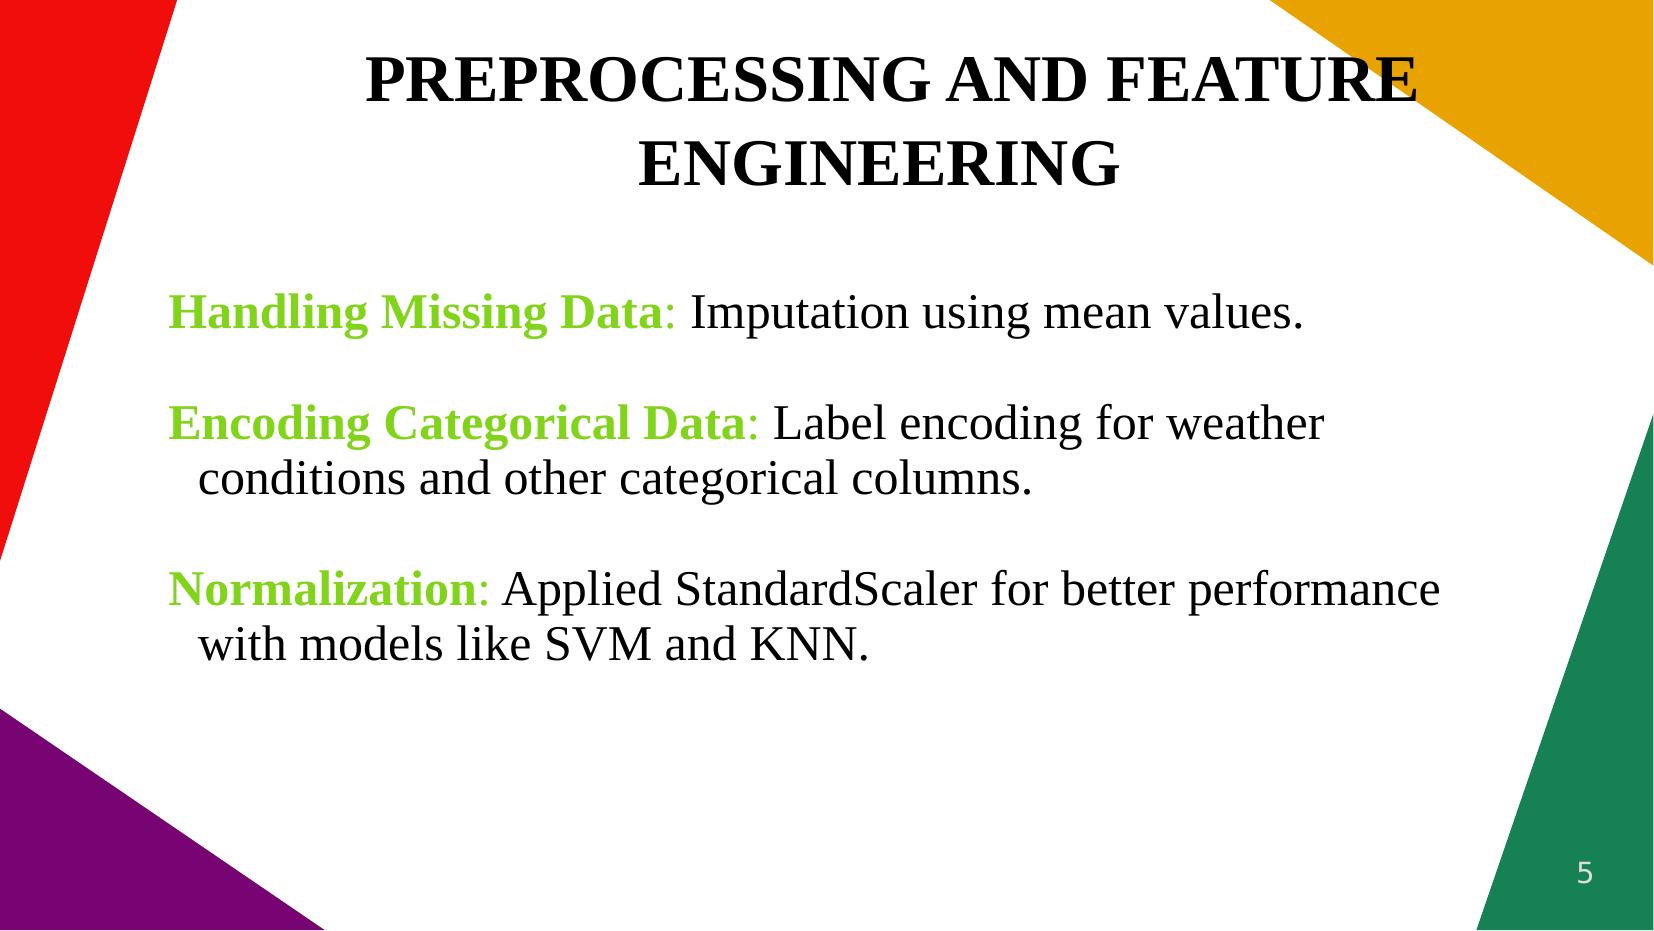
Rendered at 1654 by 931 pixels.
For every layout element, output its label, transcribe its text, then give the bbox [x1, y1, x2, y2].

list Handling Missing Data: Imputation using mean values. Encoding Categorical Data: Label encoding for weather conditions and other categorical columns. Normalization: Applied StandardScaler for better performance with models like SVM and KNN. [124, 206, 1542, 798]
title PREPROCESSING AND FEATURE ENGINEERING [147, 14, 1565, 277]
